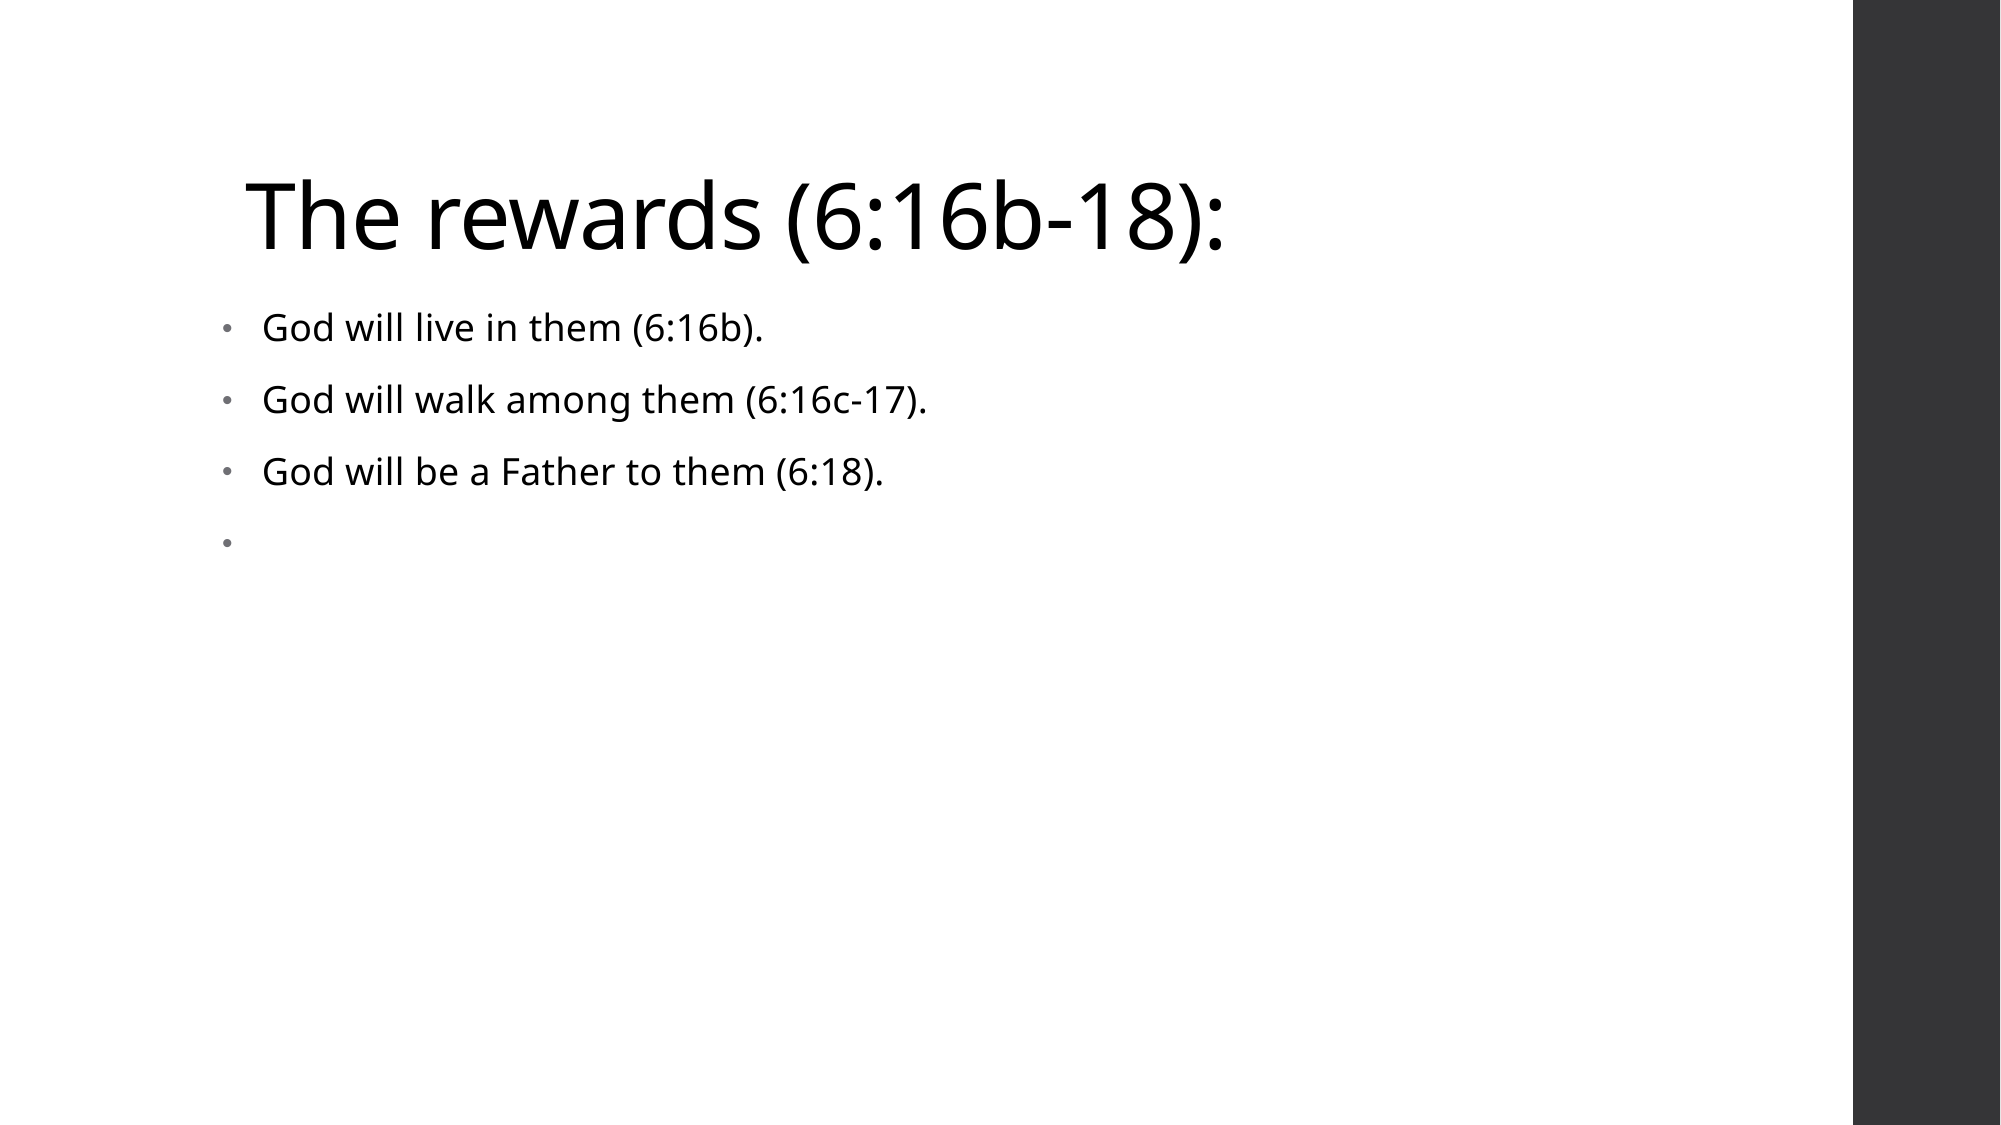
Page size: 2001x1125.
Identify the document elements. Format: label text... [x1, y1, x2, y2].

title The rewards (6:16b-18): [206, 60, 1797, 278]
list God will live in them (6:16b). God will walk among them (6:16c-17). God will be a Father to them (6:18). [206, 299, 1617, 1014]
